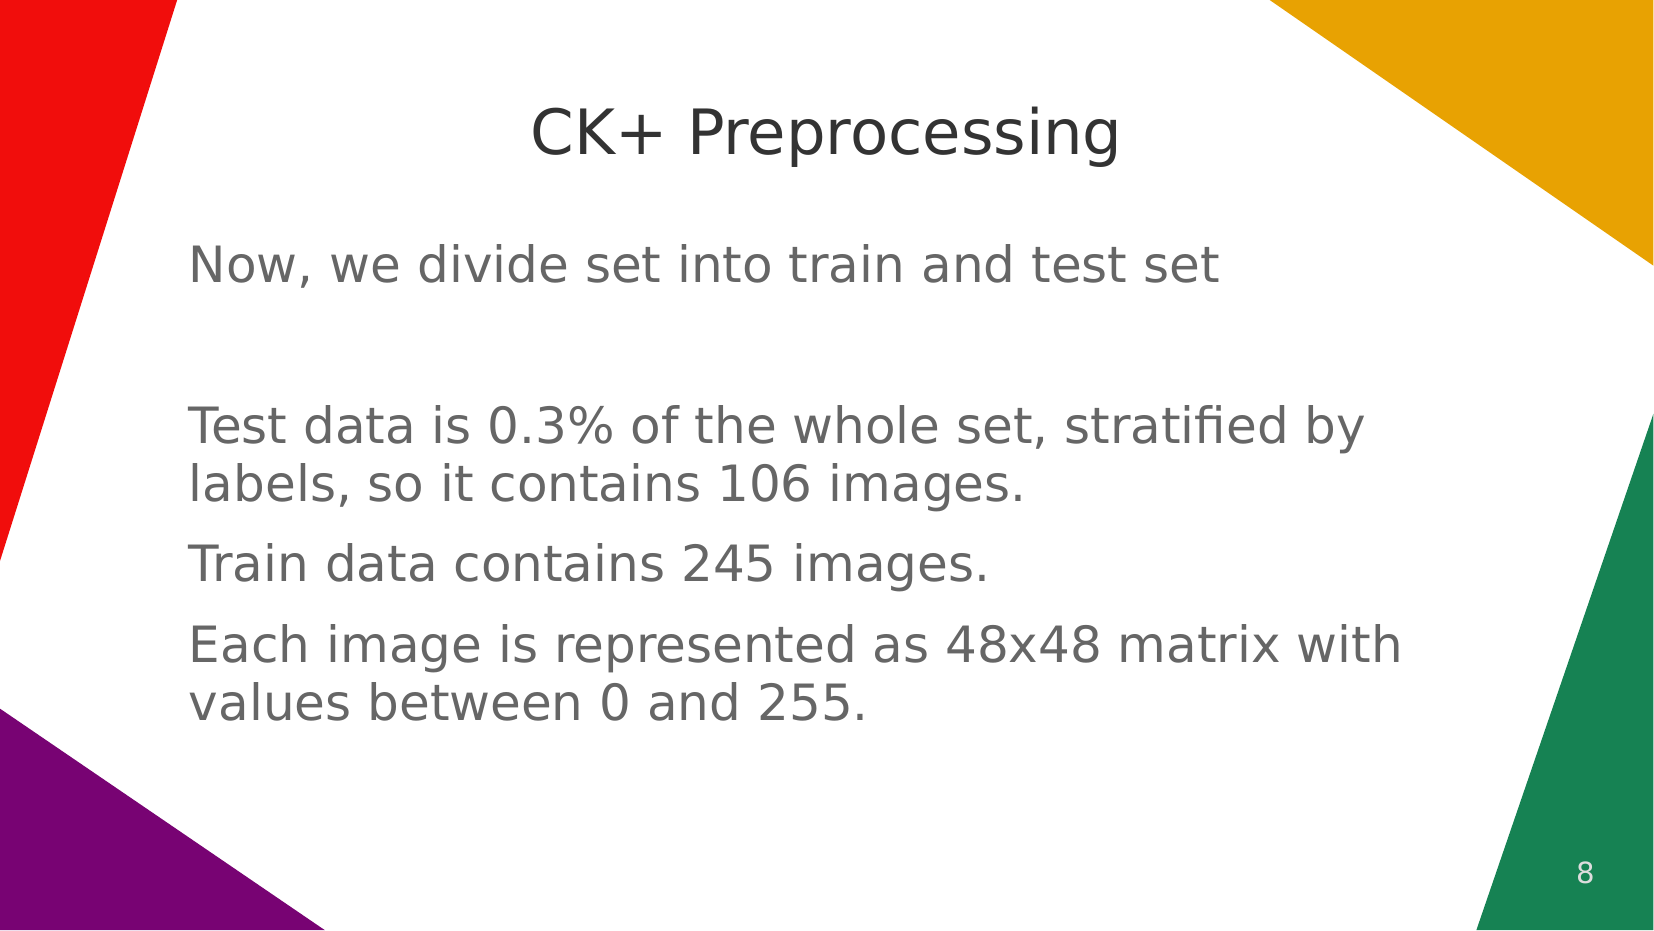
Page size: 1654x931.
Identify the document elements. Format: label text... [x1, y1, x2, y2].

title CK+ Preprocessing [118, 59, 1536, 207]
list Now, we divide set into train and test set Test data is 0.3% of the whole set, stratified by labels, so it contains 106 images. Train data contains 245 images. Each image is represented as 48x48 matrix with values between 0 and 255. [118, 236, 1536, 827]
